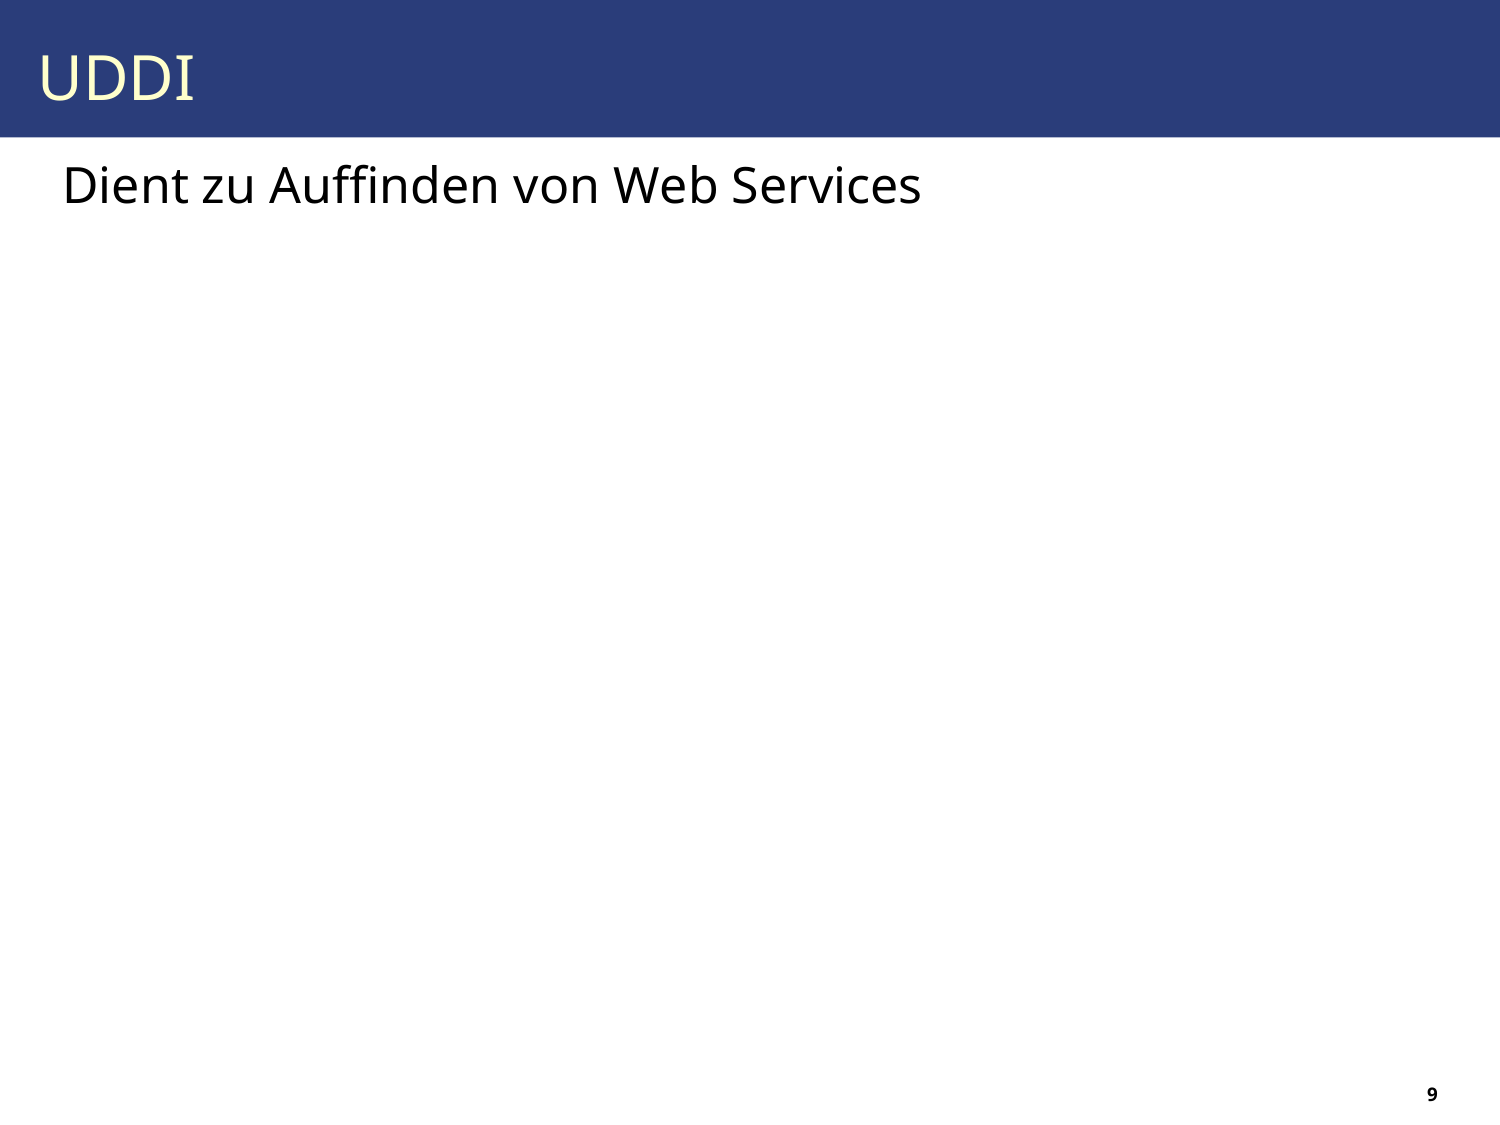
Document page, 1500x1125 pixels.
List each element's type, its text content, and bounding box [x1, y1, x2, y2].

text_box <Nummer> [1412, 1077, 1500, 1117]
text_box UDDI [37, 0, 1476, 151]
list Dient zu Auffinden von Web Services [62, 149, 1449, 1072]
